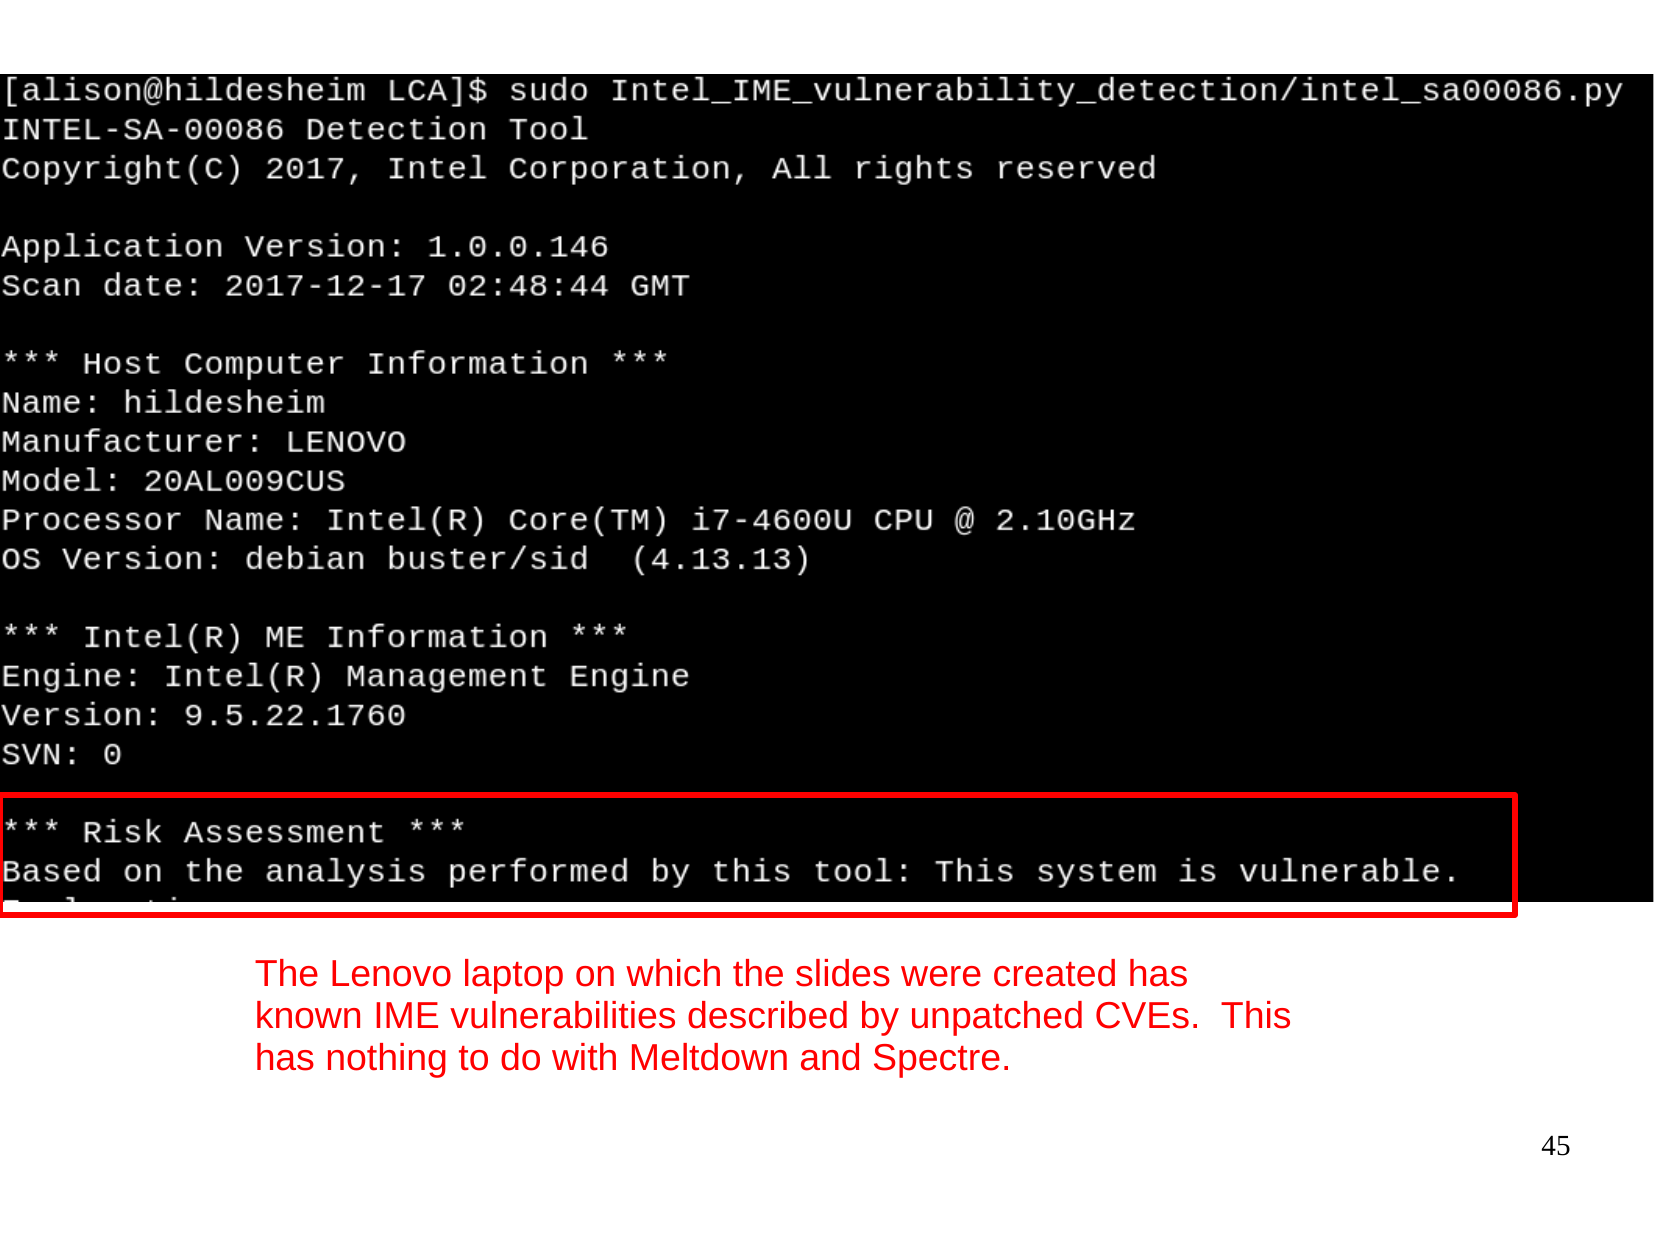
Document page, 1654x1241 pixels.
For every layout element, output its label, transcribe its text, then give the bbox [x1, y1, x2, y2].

picture [0, 74, 1654, 902]
text_box The Lenovo laptop on which the slides were created has known IME vulnerabilities described by unpatched CVEs. This has nothing to do with Meltdown and Spectre. [240, 945, 1321, 1066]
picture [3, 798, 1512, 902]
